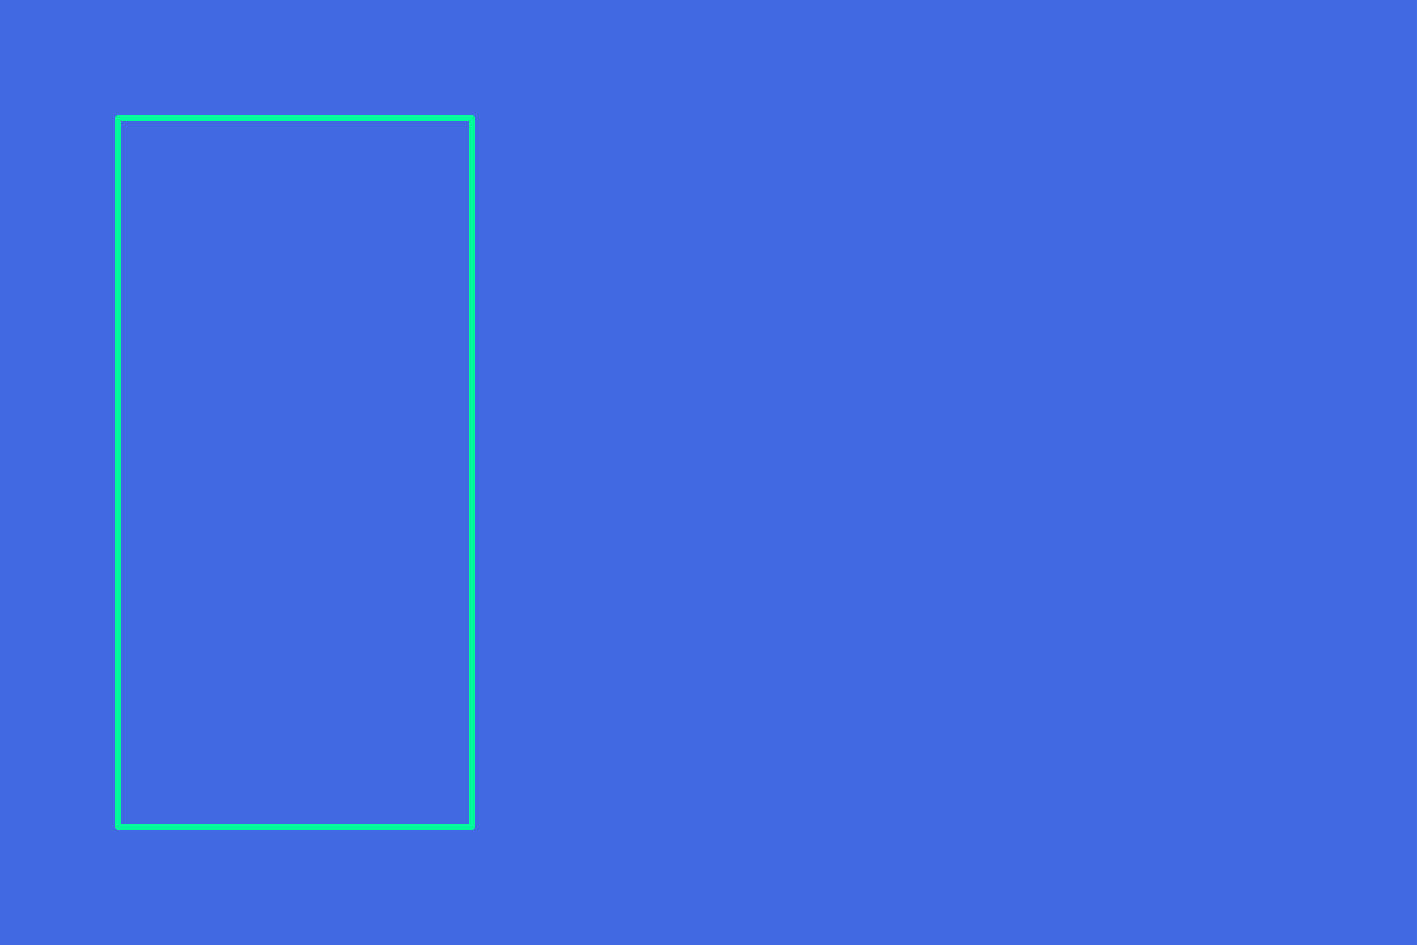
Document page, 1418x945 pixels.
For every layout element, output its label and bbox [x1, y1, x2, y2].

text_box [118, 118, 473, 827]
